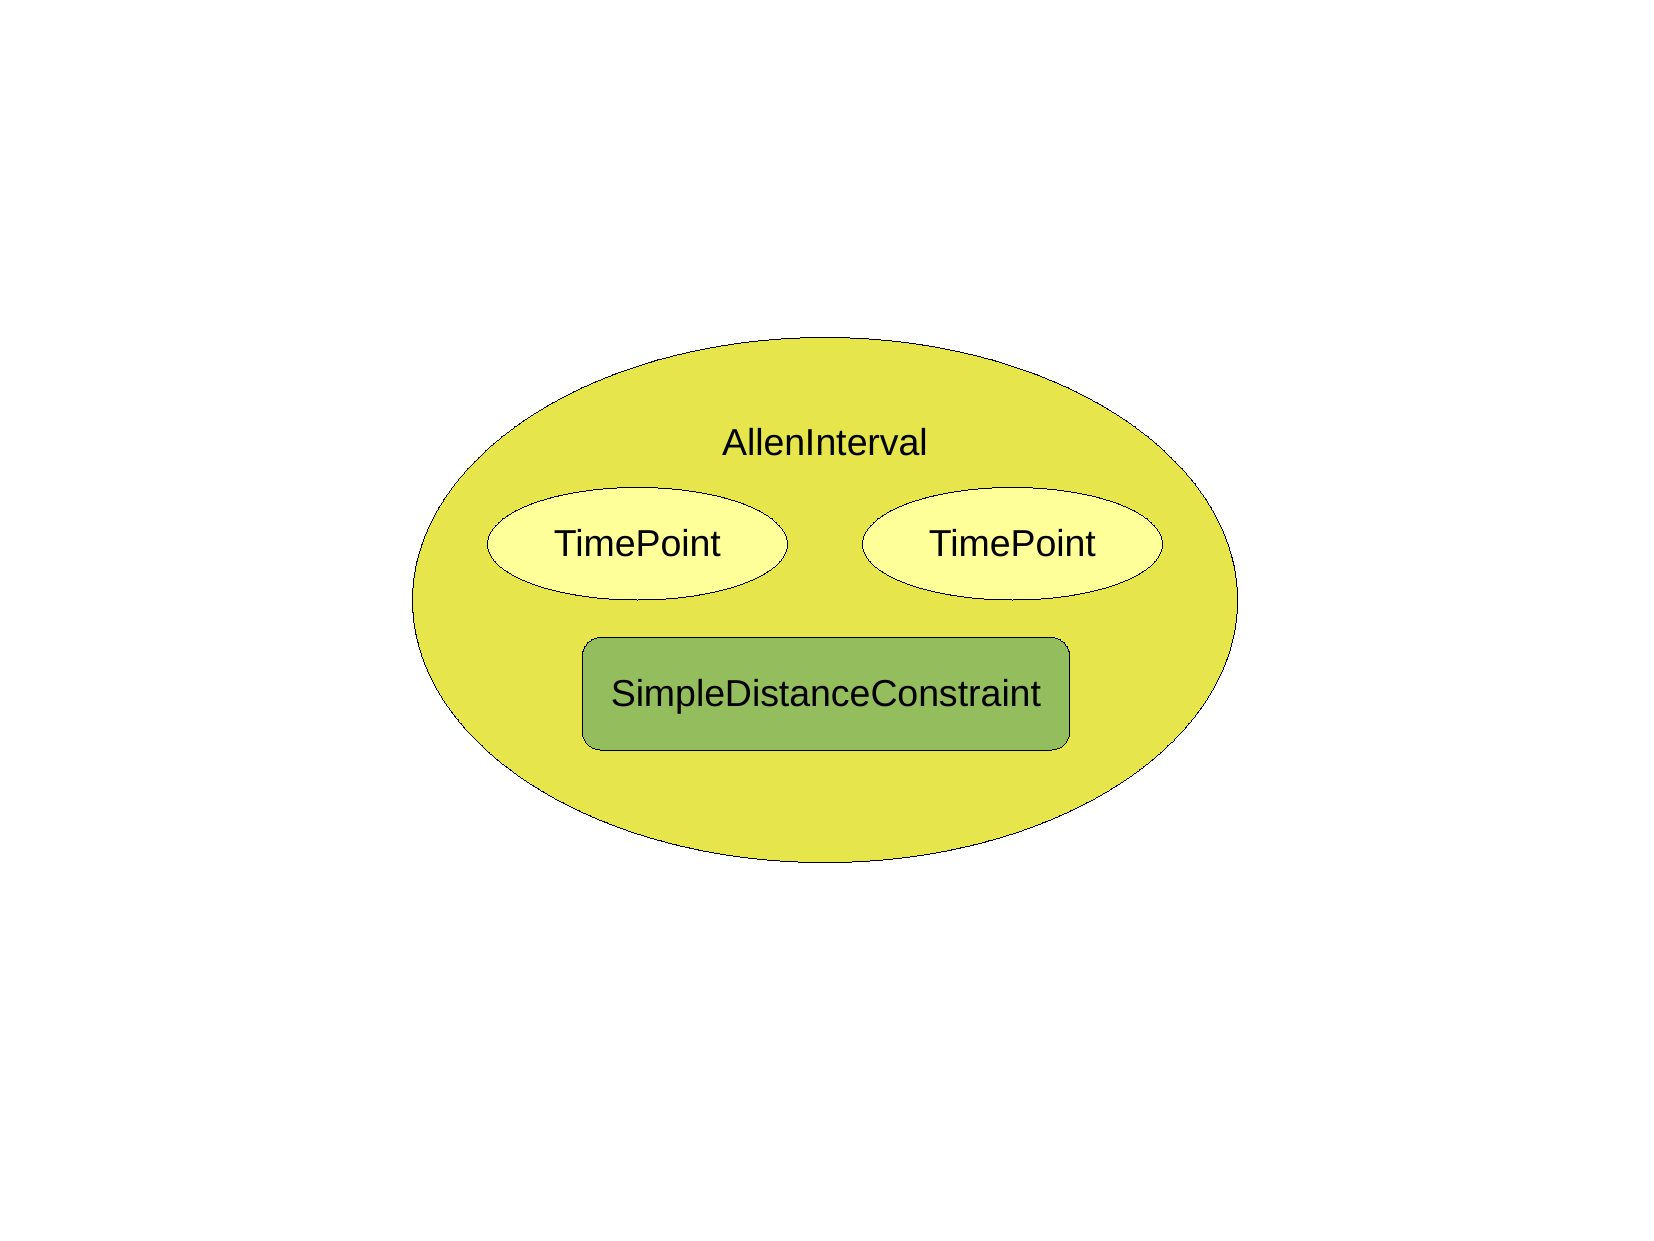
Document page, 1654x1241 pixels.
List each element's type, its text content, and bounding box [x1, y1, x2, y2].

text_box TimePoint [862, 487, 1163, 601]
text_box AllenInterval [412, 337, 1238, 863]
text_box TimePoint [487, 487, 788, 601]
text_box SimpleDistanceConstraint [582, 637, 1070, 751]
